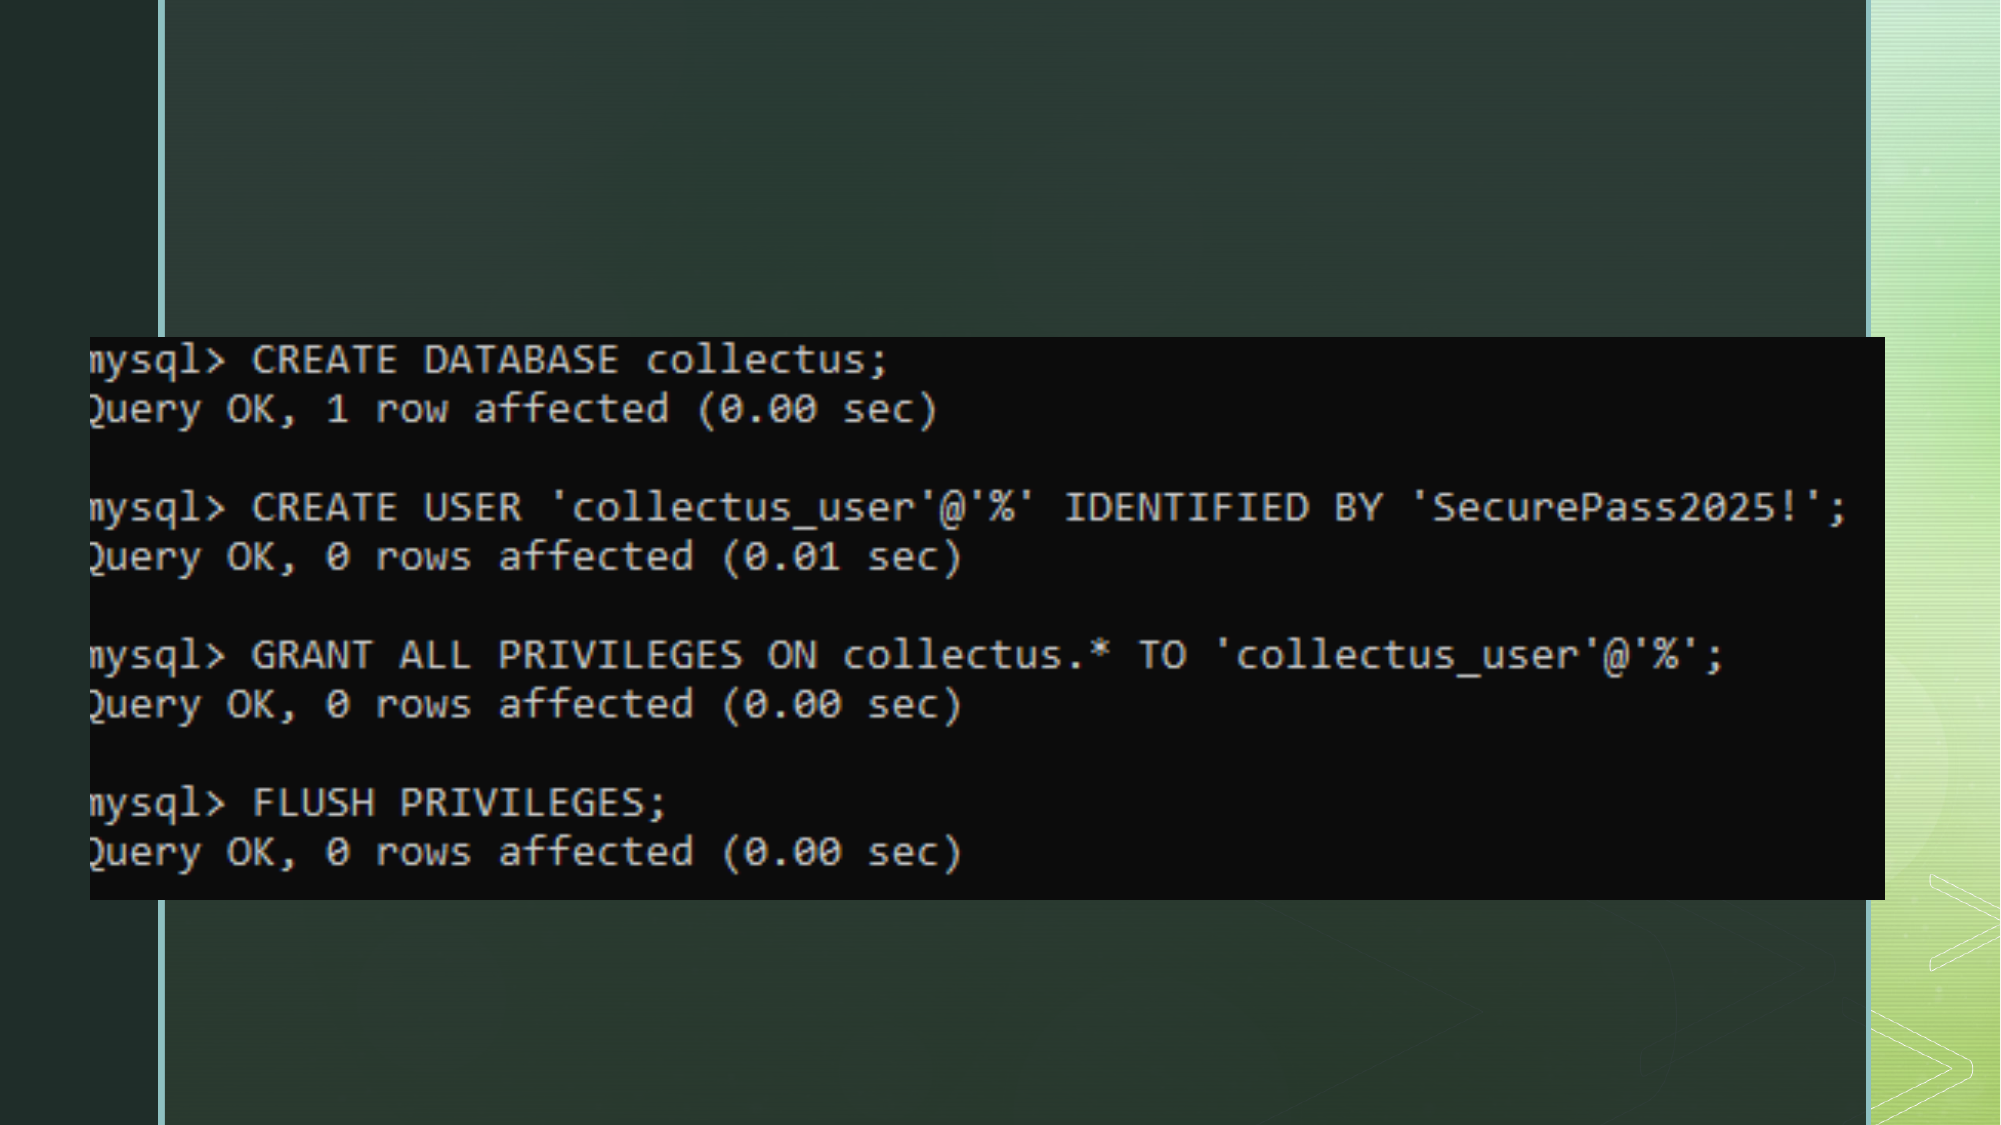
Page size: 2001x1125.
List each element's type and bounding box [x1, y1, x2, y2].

picture [90, 337, 1885, 901]
